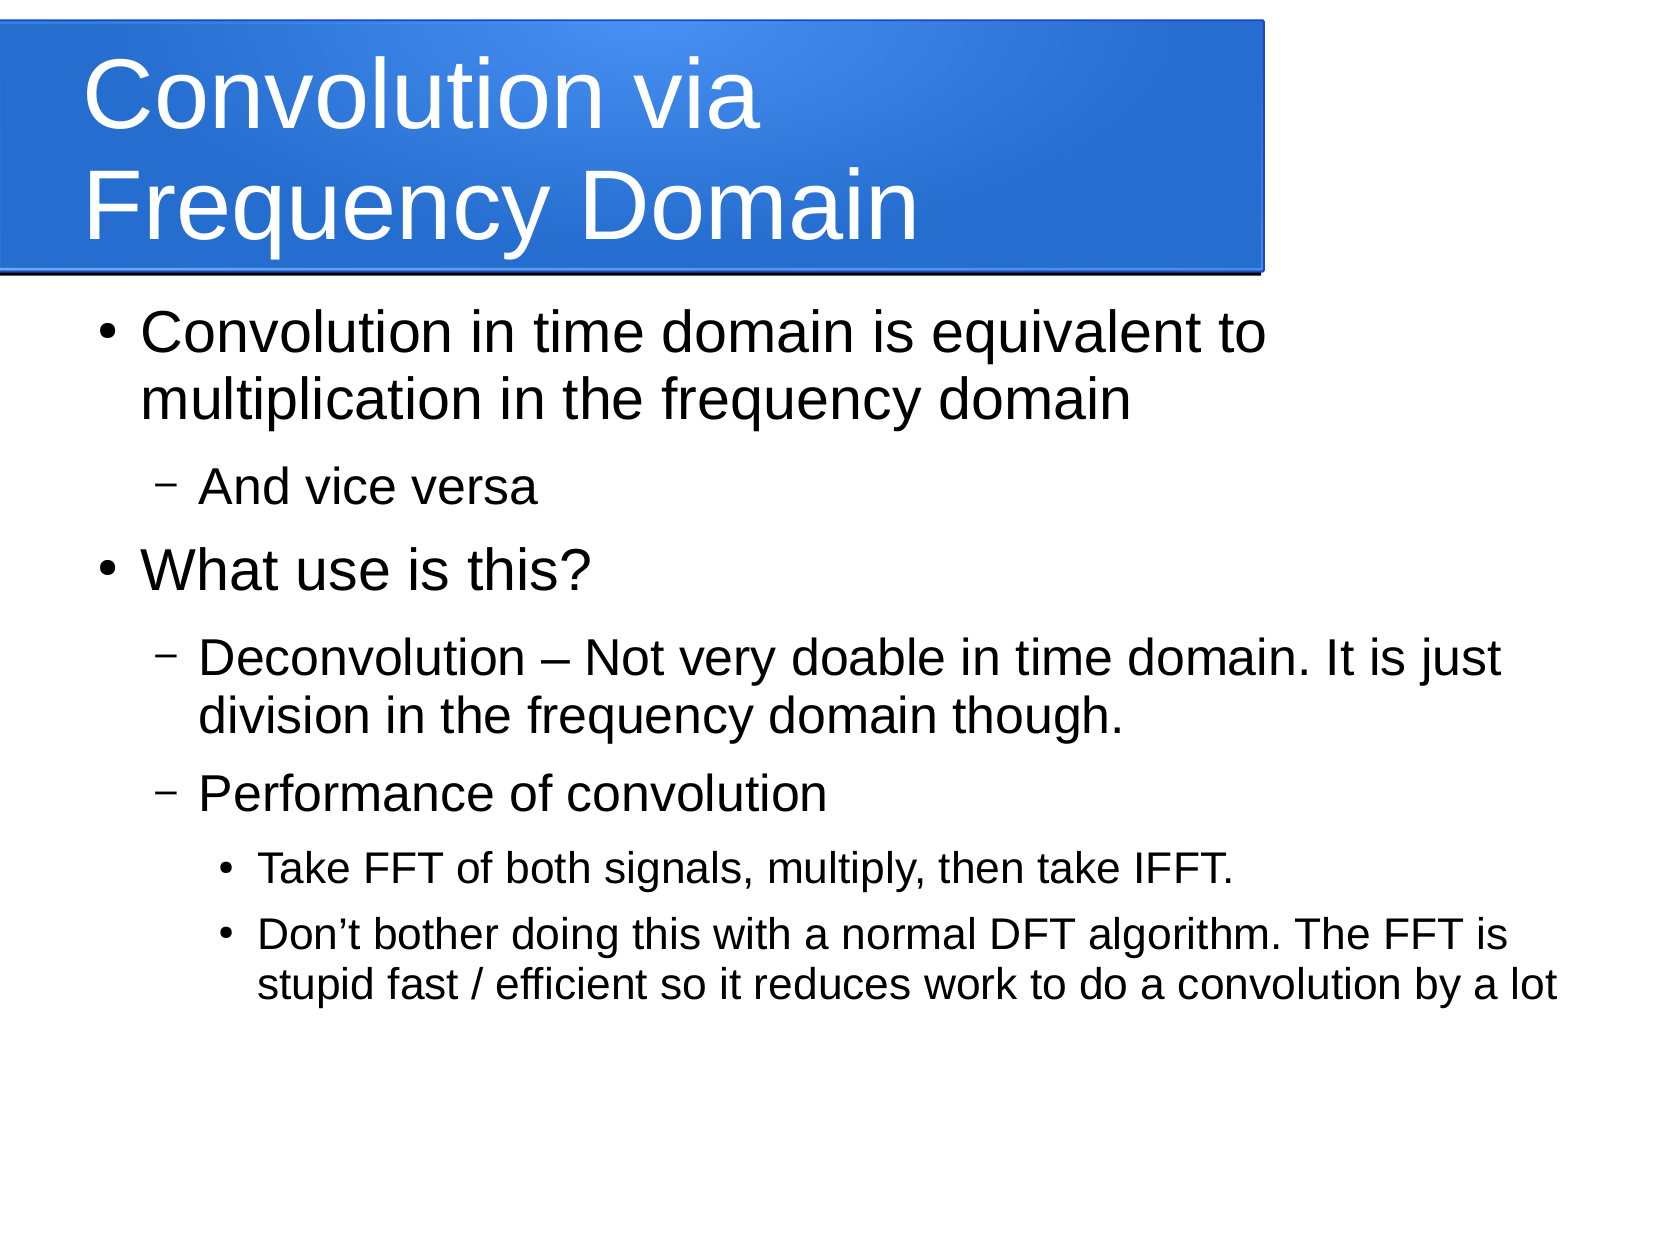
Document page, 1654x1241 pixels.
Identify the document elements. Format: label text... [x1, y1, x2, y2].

list Convolution in time domain is equivalent to multiplication in the frequency domain And vice versa What use is this? Deconvolution – Not very doable in time domain. It is just division in the frequency domain though. Performance of convolution Take FFT of both signals, multiply, then take IFFT. Don’t bother doing this with a normal DFT algorithm. The FFT is stupid fast / efficient so it reduces work to do a convolution by a lot [82, 299, 1571, 1019]
title Convolution via Frequency Domain [82, 38, 1235, 261]
